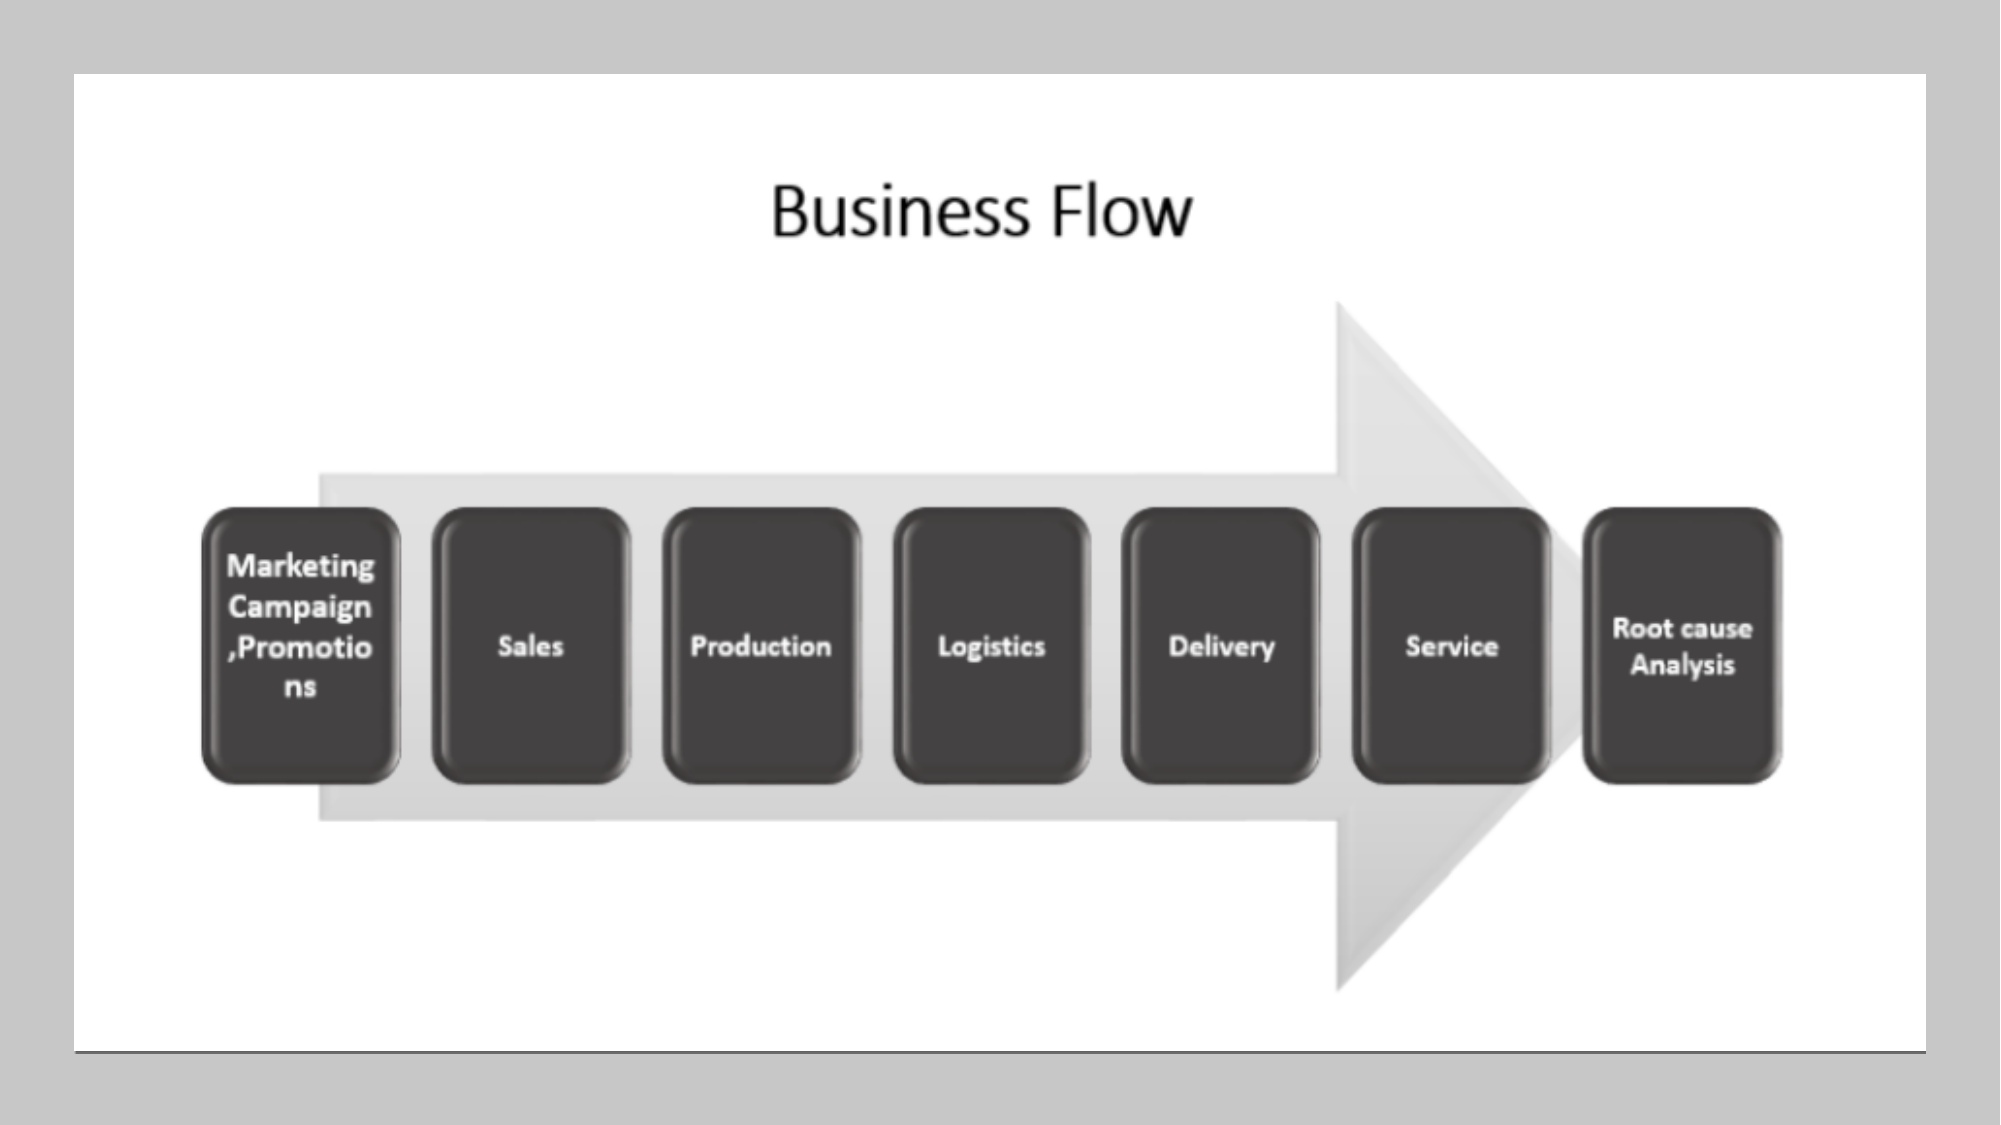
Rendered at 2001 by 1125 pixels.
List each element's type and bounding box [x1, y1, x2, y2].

picture [105, 105, 1895, 1020]
text_box [0, 0, 2000, 1125]
